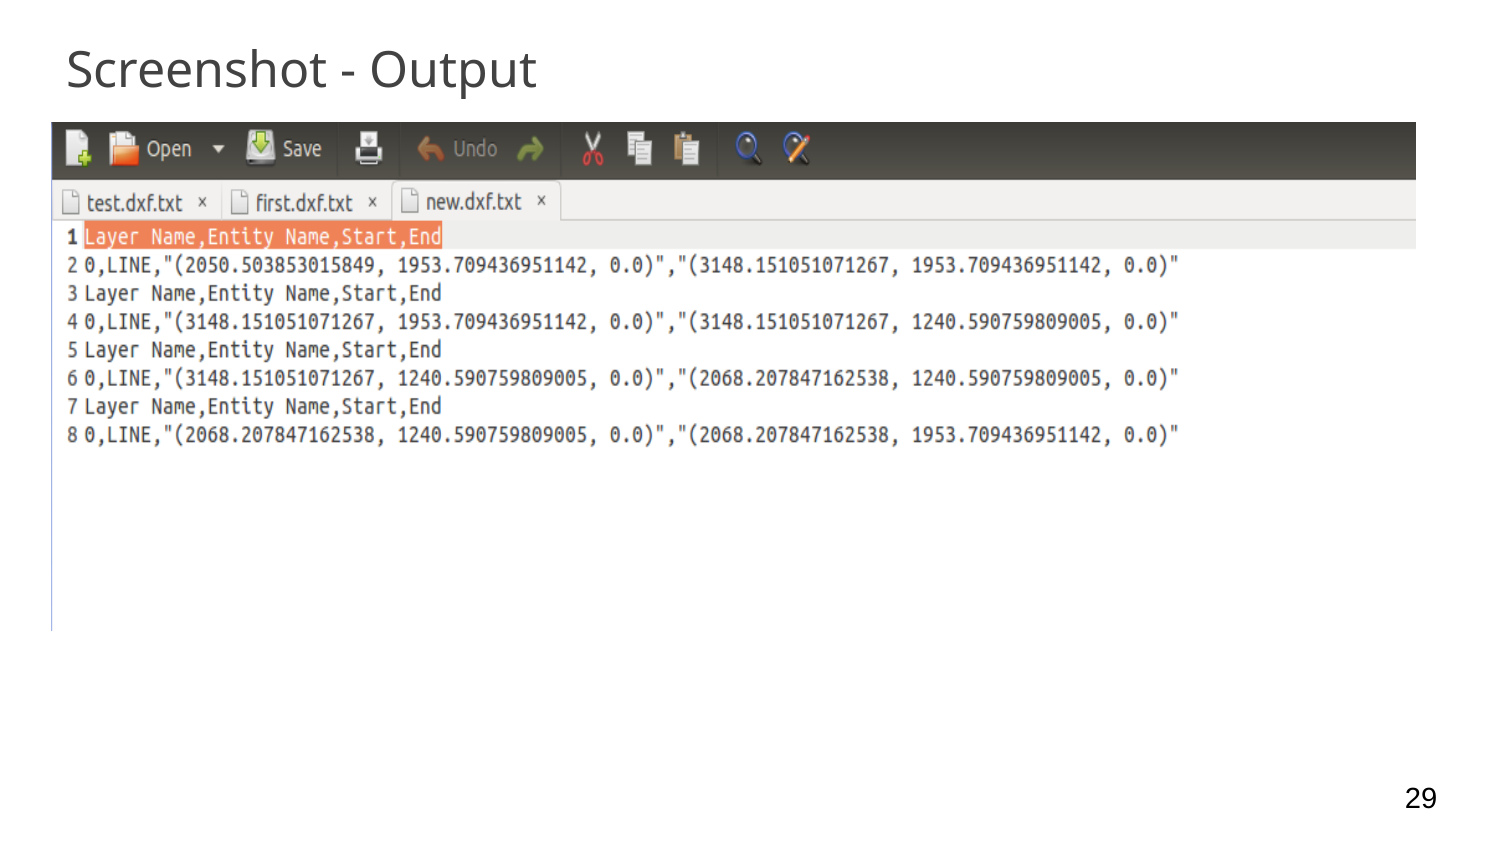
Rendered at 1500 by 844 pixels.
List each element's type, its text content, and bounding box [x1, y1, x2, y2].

title Screenshot - Output [51, 21, 1449, 113]
picture [51, 122, 1416, 632]
slide_number <number> [1389, 764, 1480, 830]
